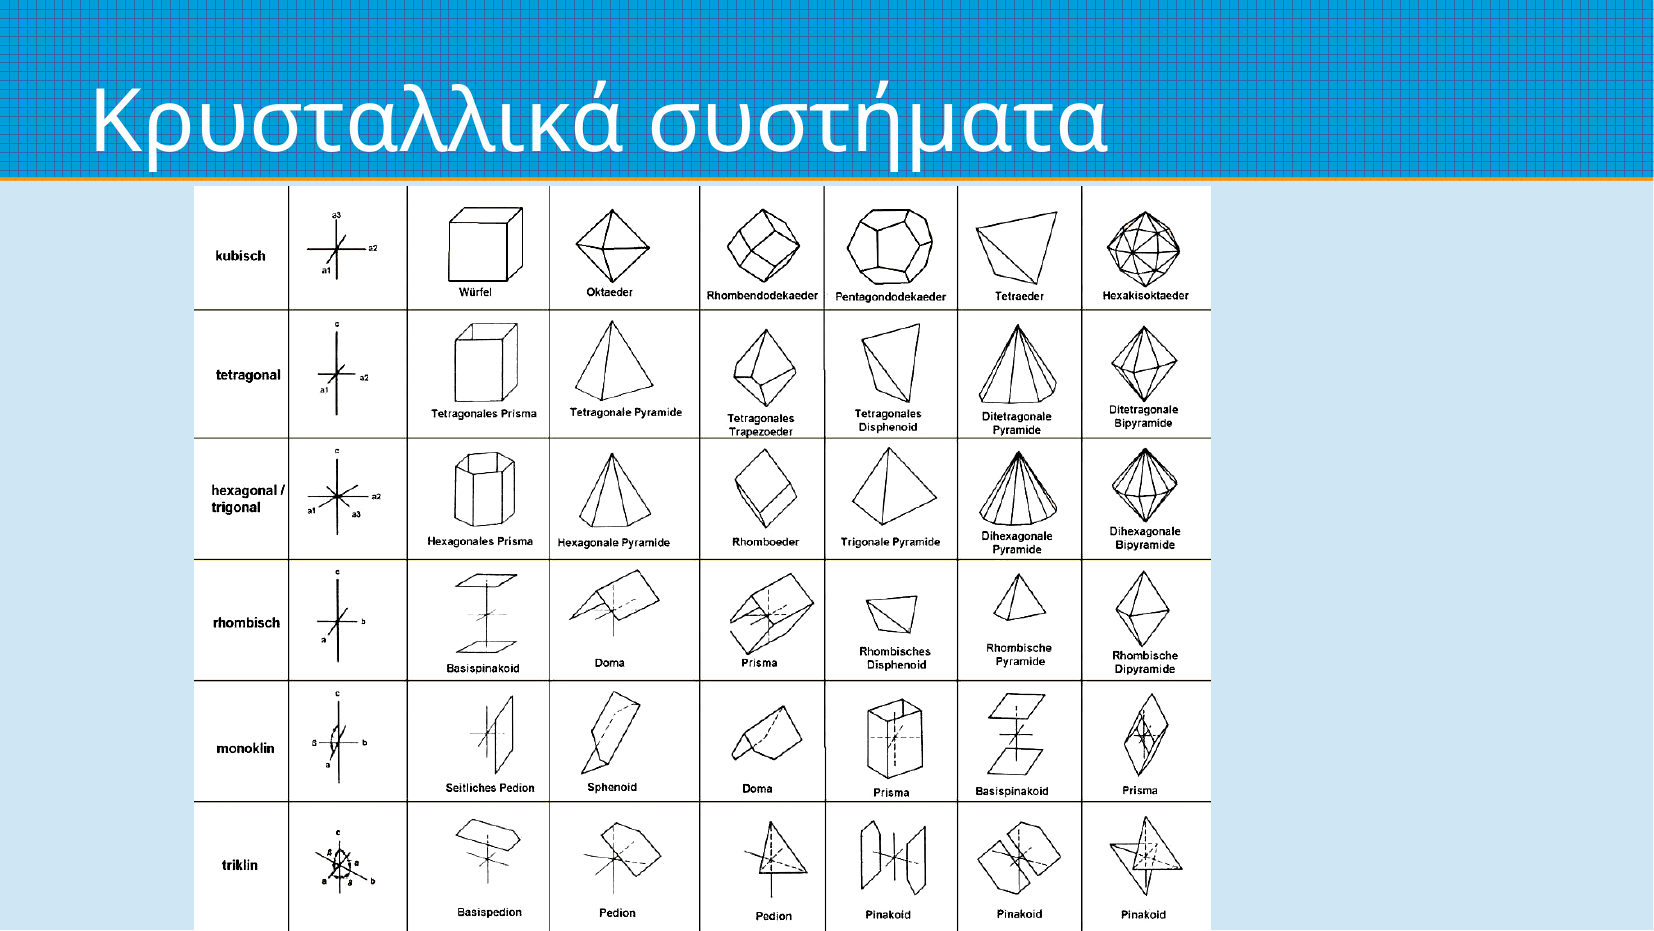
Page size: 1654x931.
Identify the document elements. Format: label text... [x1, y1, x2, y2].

picture [194, 186, 1211, 931]
title Κρυσταλλικά συστήματα [88, 14, 1565, 178]
